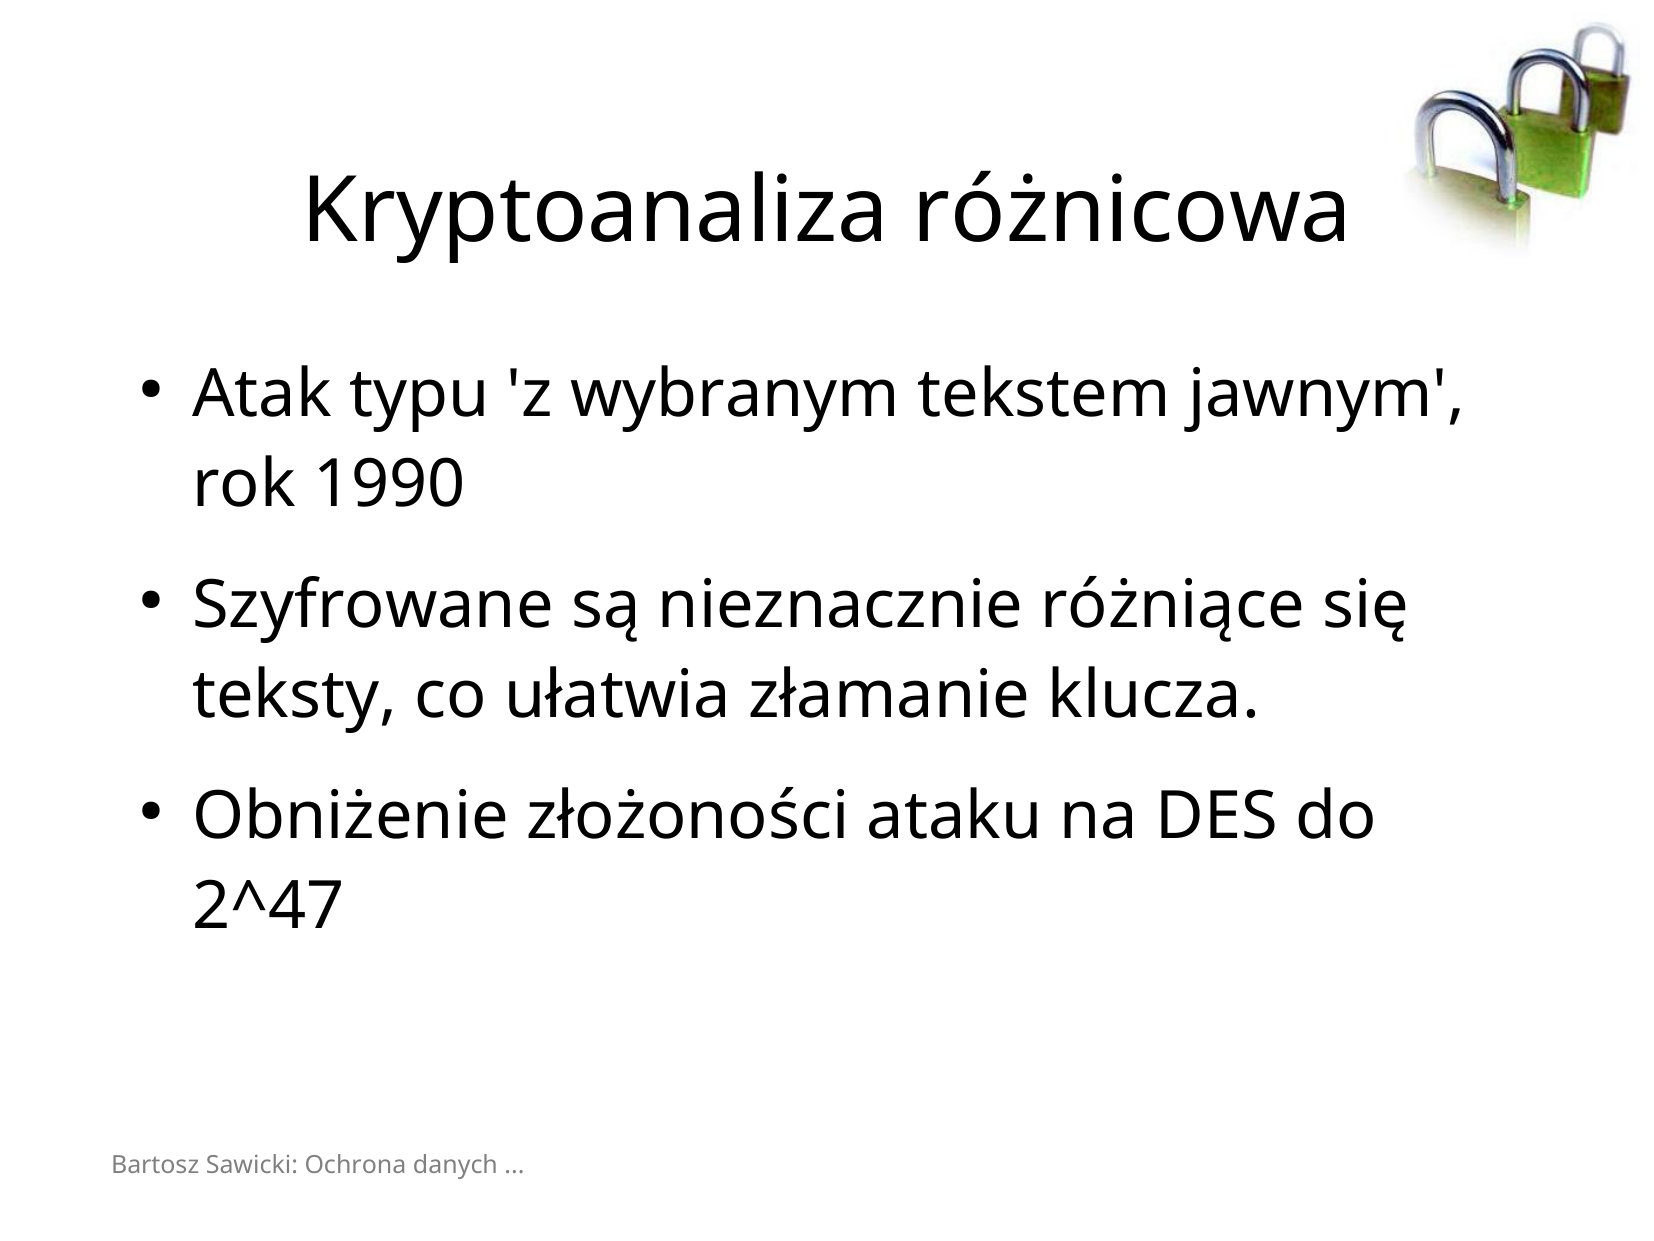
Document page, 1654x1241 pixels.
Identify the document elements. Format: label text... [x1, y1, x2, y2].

picture [1385, 14, 1640, 266]
list Atak typu 'z wybranym tekstem jawnym', rok 1990 Szyfrowane są nieznacznie różniące się teksty, co ułatwia złamanie klucza. Obniżenie złożoności ataku na DES do 2^47 [121, 344, 1534, 1065]
title Kryptoanaliza różnicowa [121, 102, 1534, 310]
